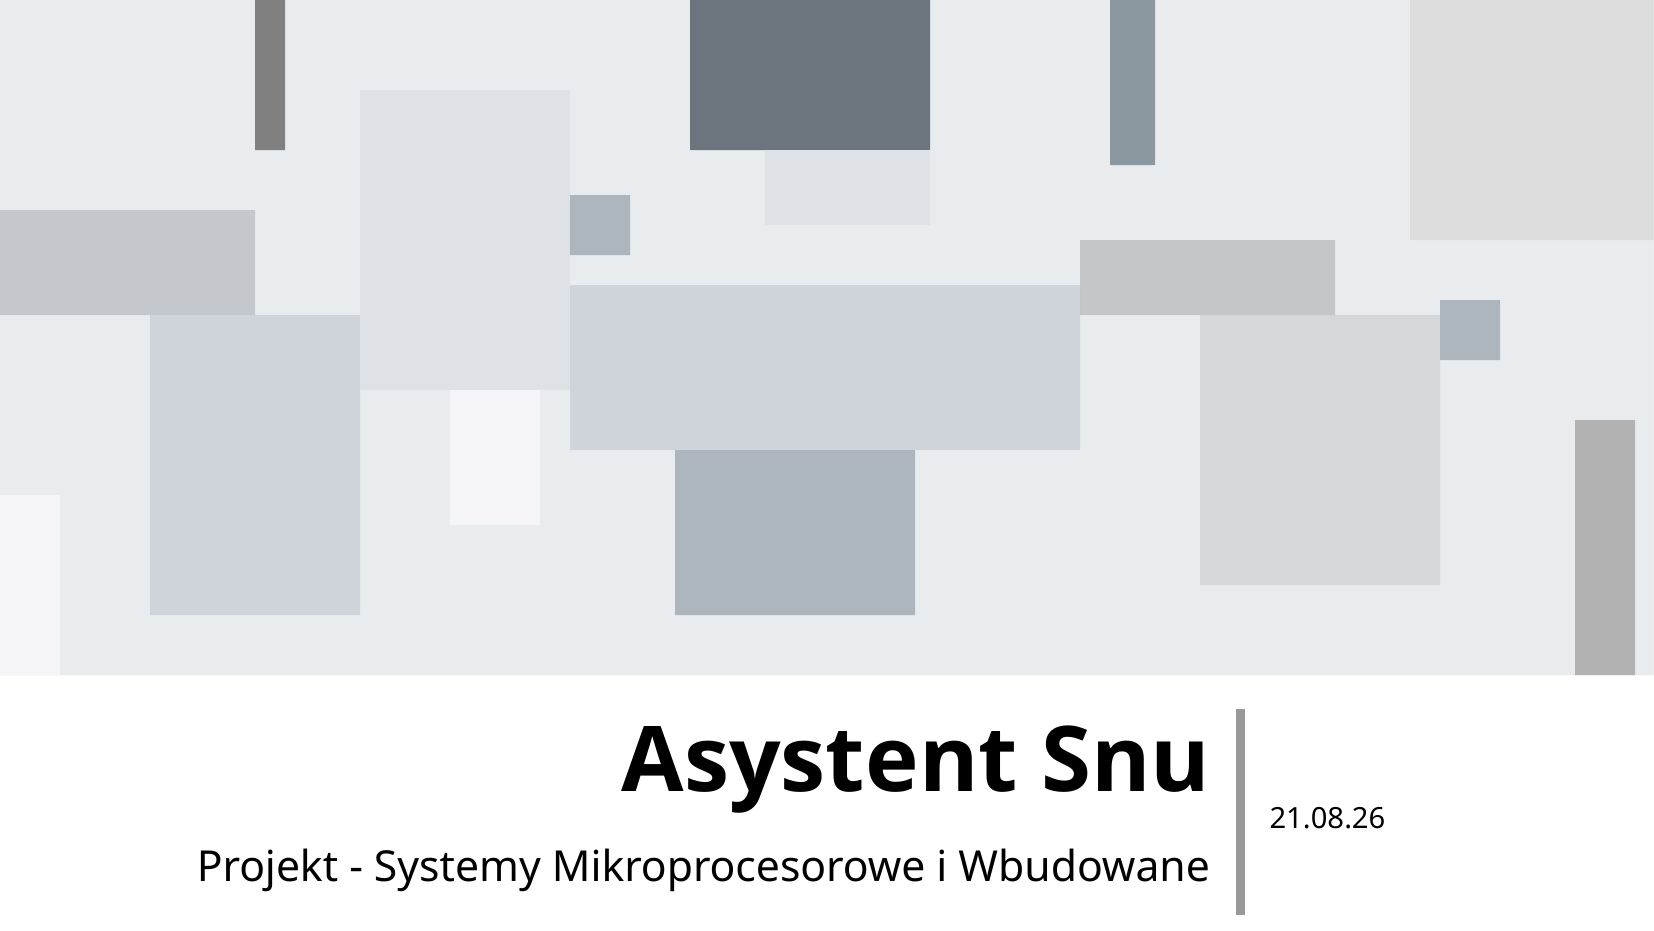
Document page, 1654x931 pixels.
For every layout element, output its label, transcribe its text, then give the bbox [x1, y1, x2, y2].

subtitle Projekt - Systemy Mikroprocesorowe i Wbudowane [59, 835, 1211, 895]
title Asystent Snu [59, 694, 1211, 819]
